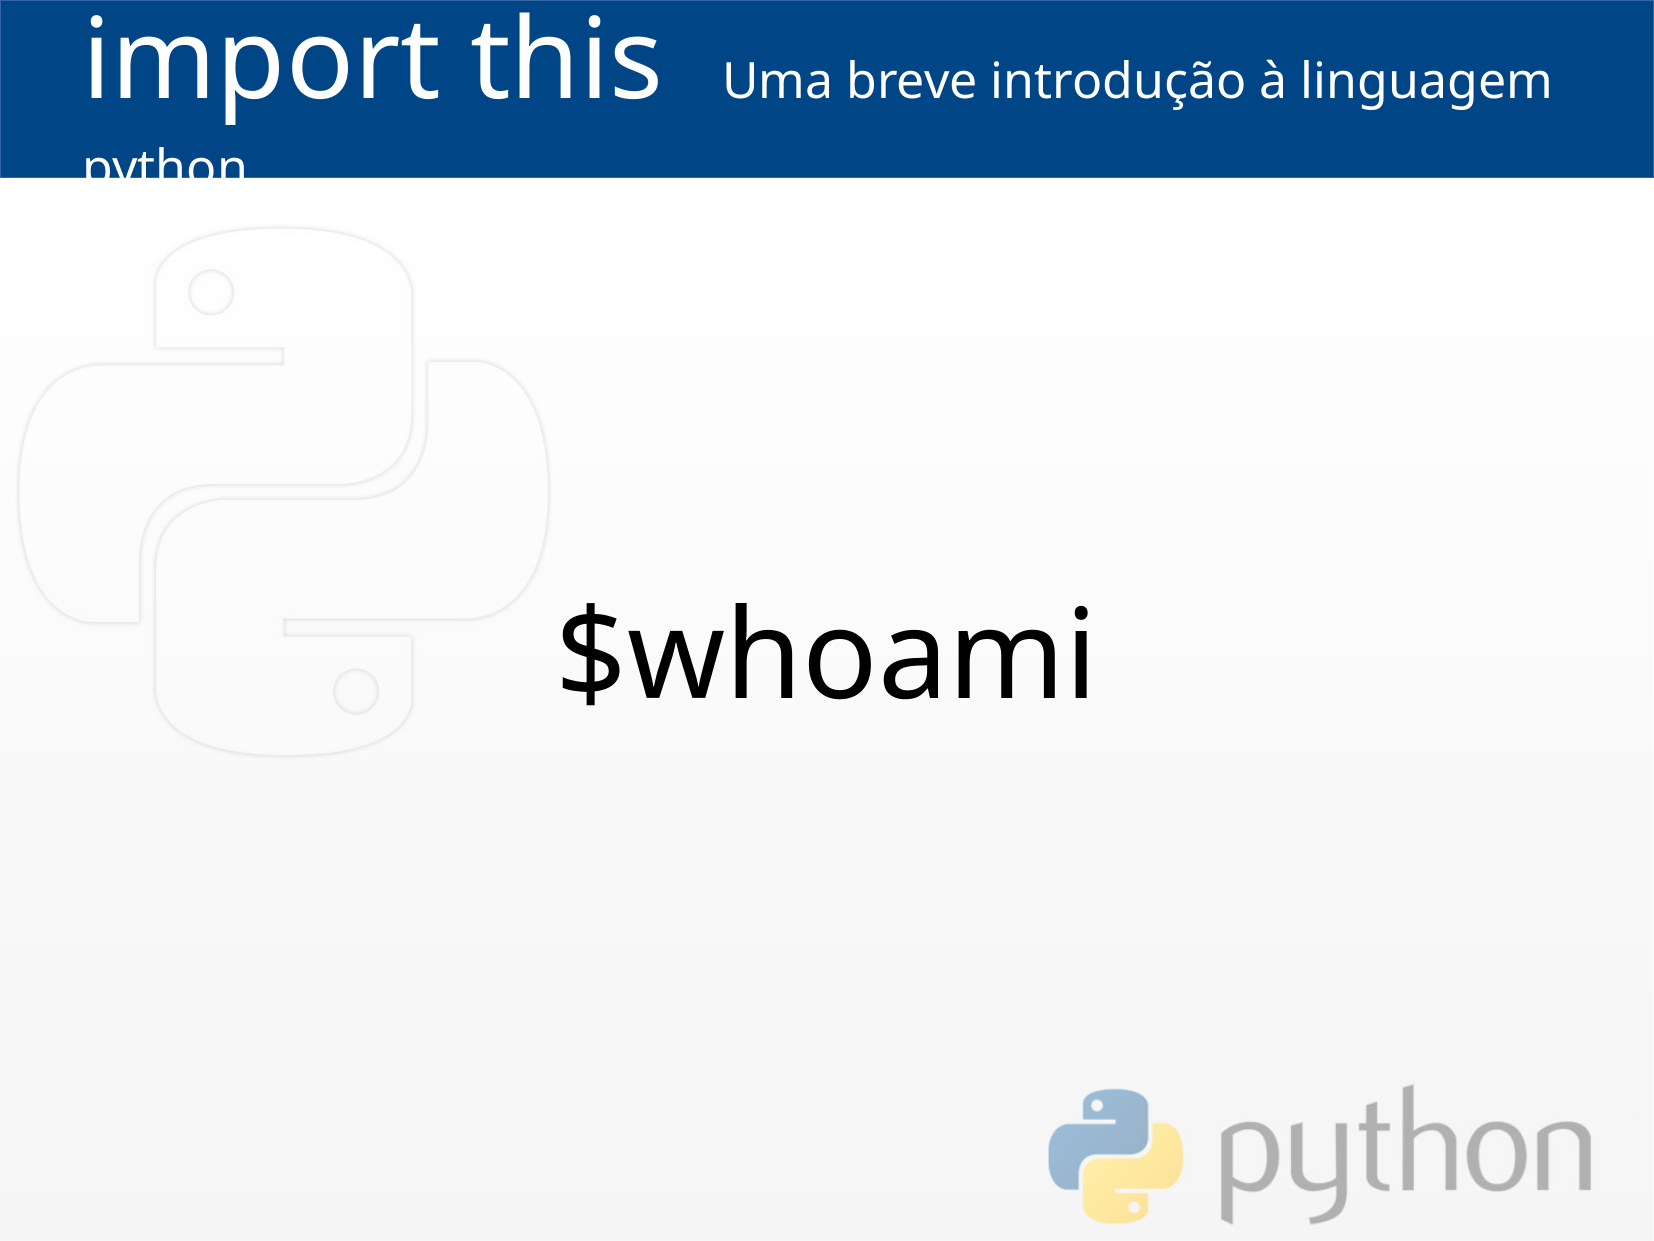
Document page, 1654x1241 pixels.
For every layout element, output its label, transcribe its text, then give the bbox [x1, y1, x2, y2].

picture [0, 208, 1654, 1241]
title import this Uma breve introdução à linguagem python [82, 1, 1571, 178]
subtitle $whoami [82, 290, 1571, 1010]
text_box [0, 0, 1654, 178]
